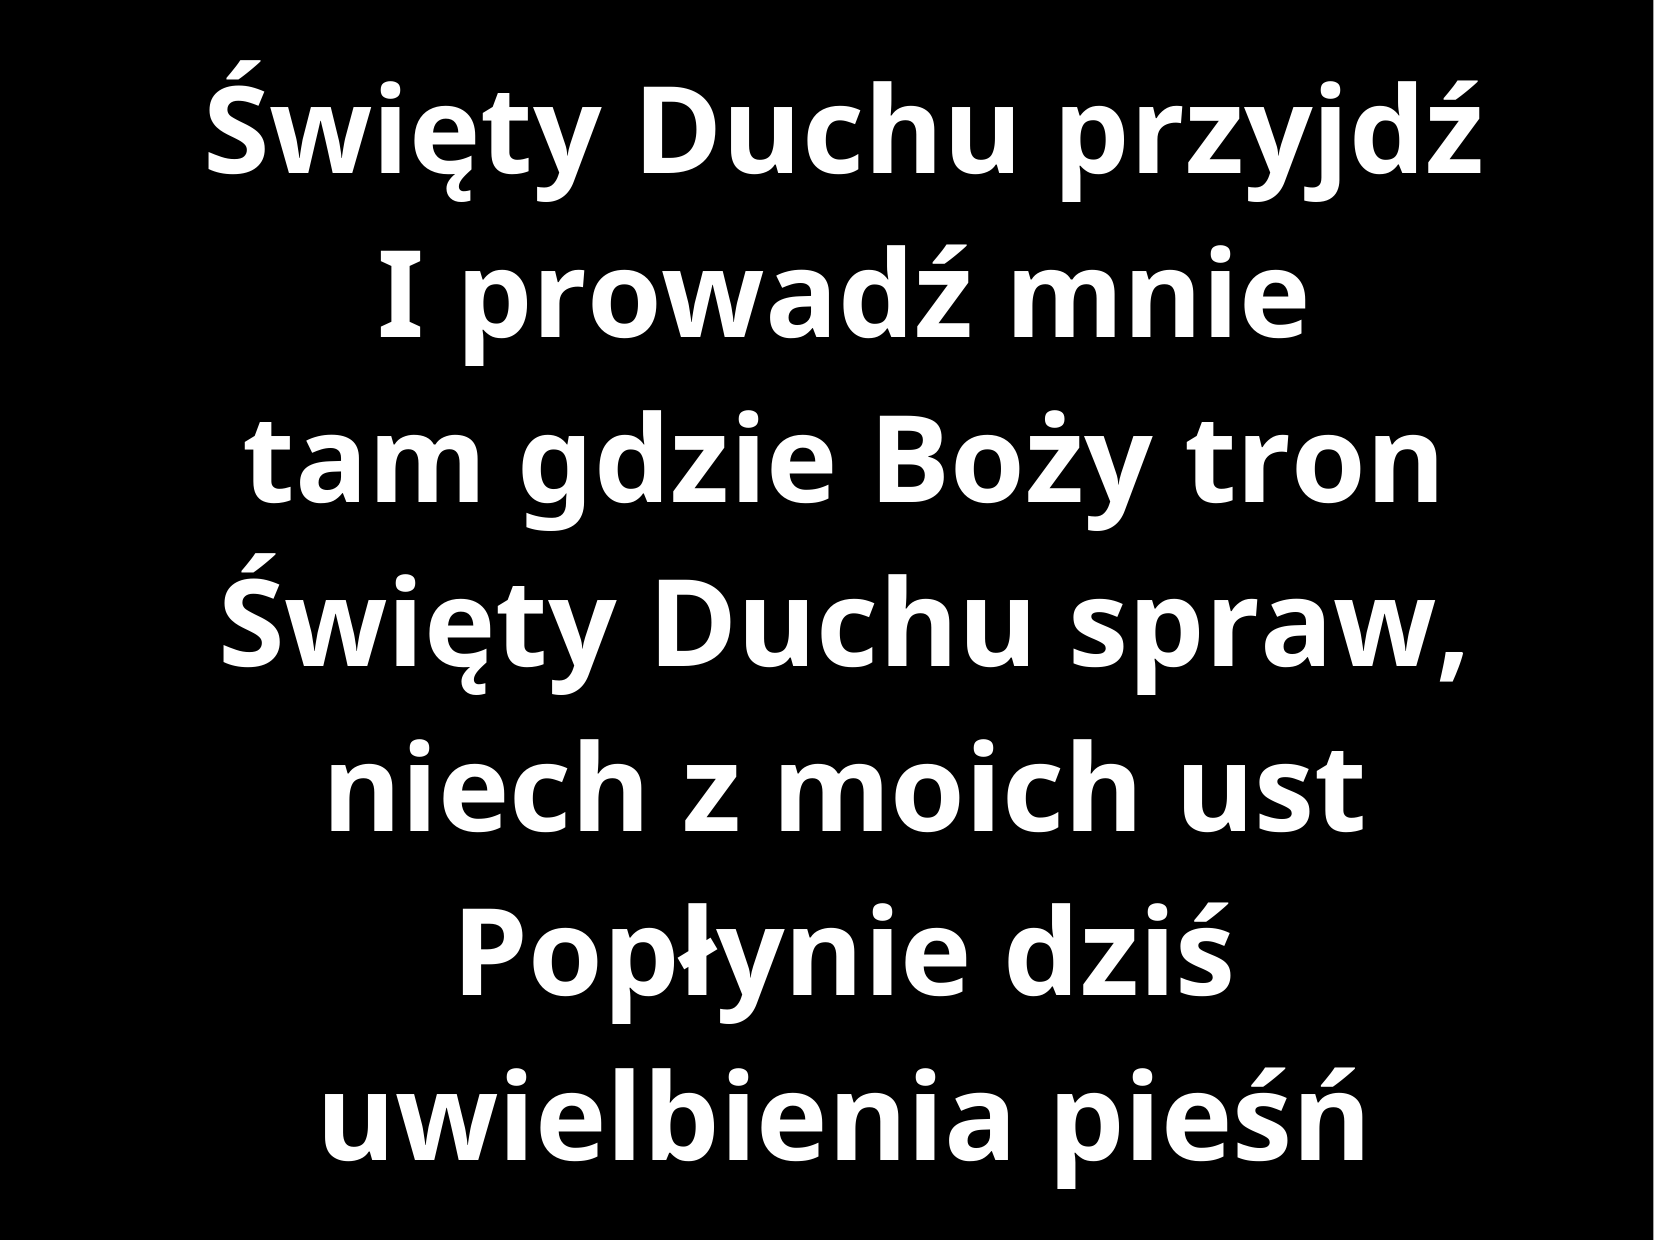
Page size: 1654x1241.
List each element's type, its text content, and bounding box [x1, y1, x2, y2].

subtitle Święty Duchu przyjdź I prowadź mnie tam gdzie Boży tron Święty Duchu spraw, niech z moich ust Popłynie dziś uwielbienia pieśń [0, 0, 1654, 1241]
